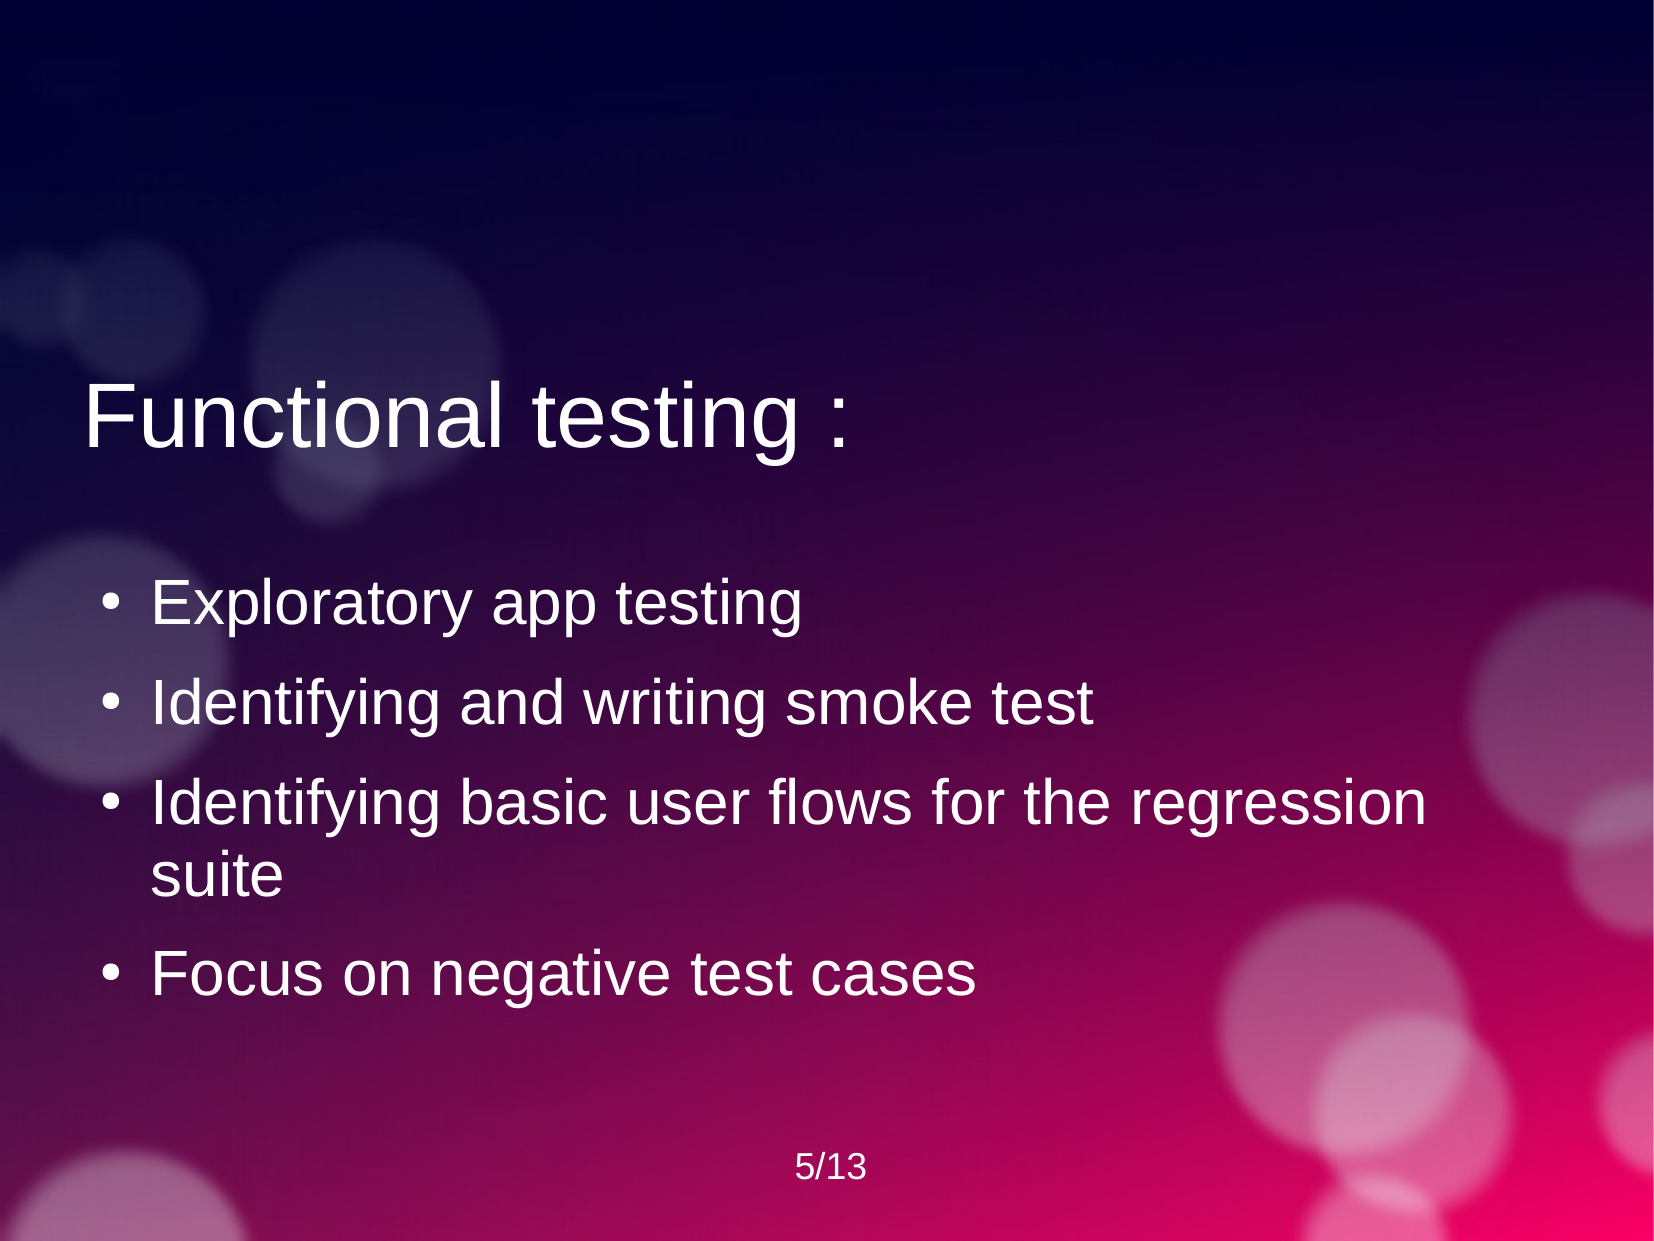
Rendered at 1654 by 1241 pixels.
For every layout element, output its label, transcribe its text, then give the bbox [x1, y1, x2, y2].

picture [0, 0, 1654, 1241]
text_box <number>/13 [516, 1137, 1146, 1208]
title Functional testing : [82, 312, 1571, 520]
list Exploratory app testing Identifying and writing smoke test Identifying basic user flows for the regression suite Focus on negative test cases [82, 566, 1571, 1010]
